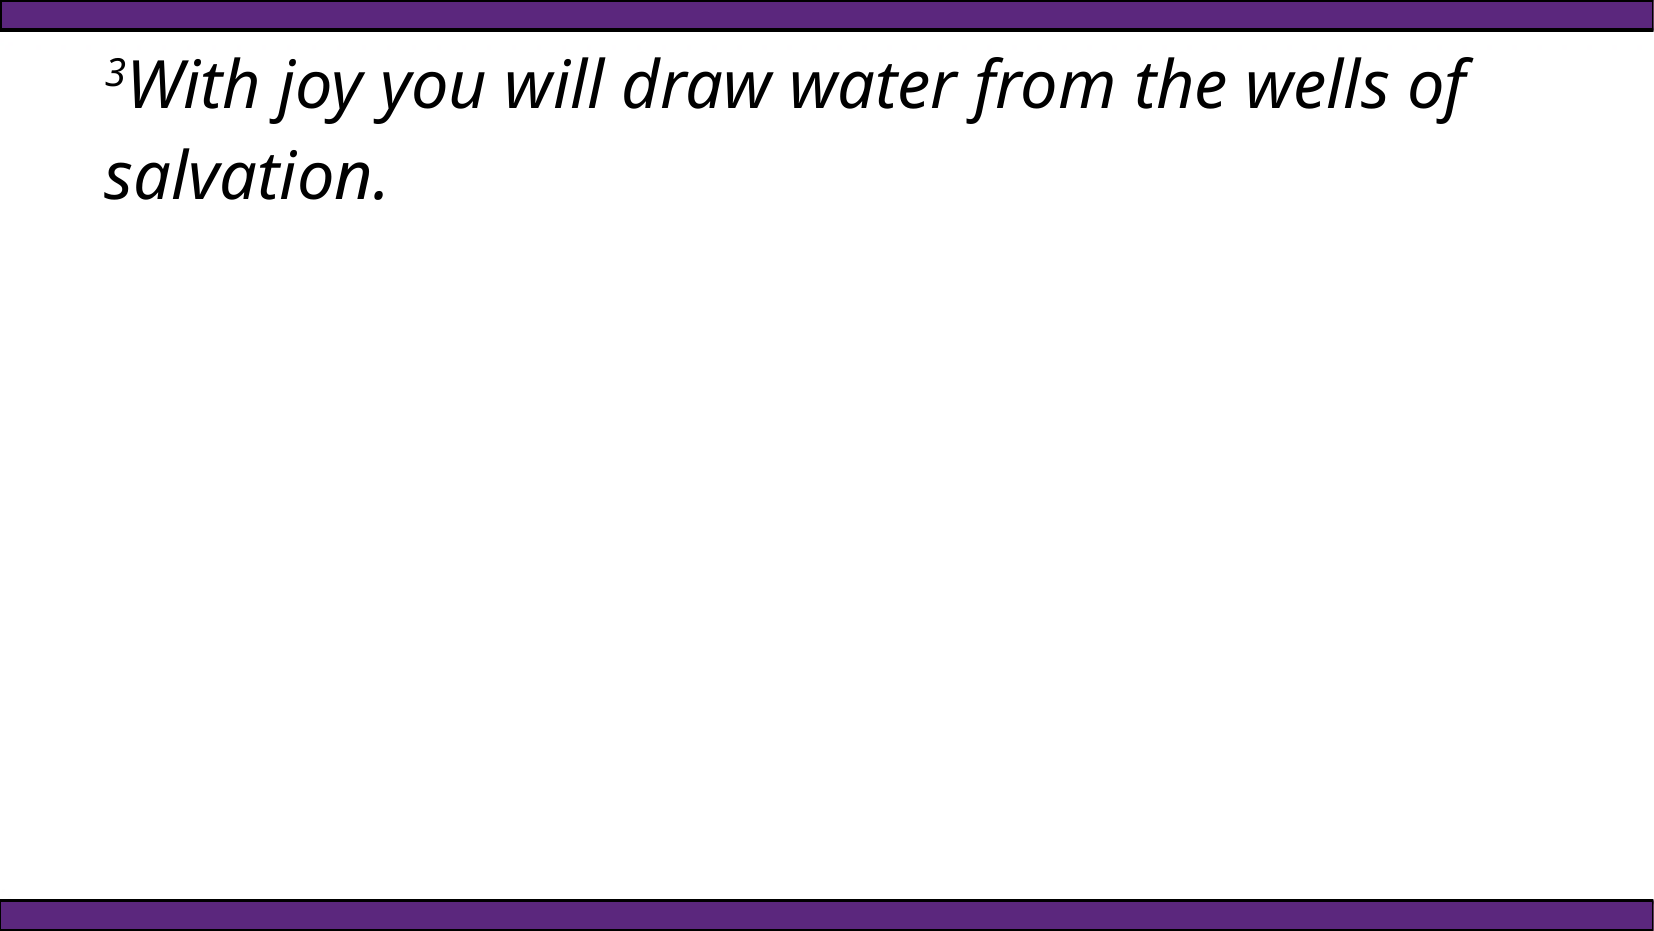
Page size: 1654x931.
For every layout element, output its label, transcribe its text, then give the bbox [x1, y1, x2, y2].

text_box [0, 0, 1654, 31]
text_box [0, 900, 1654, 931]
picture [0, 31, 1654, 900]
text_box 3With joy you will draw water from the wells of salvation. [90, 30, 1576, 241]
